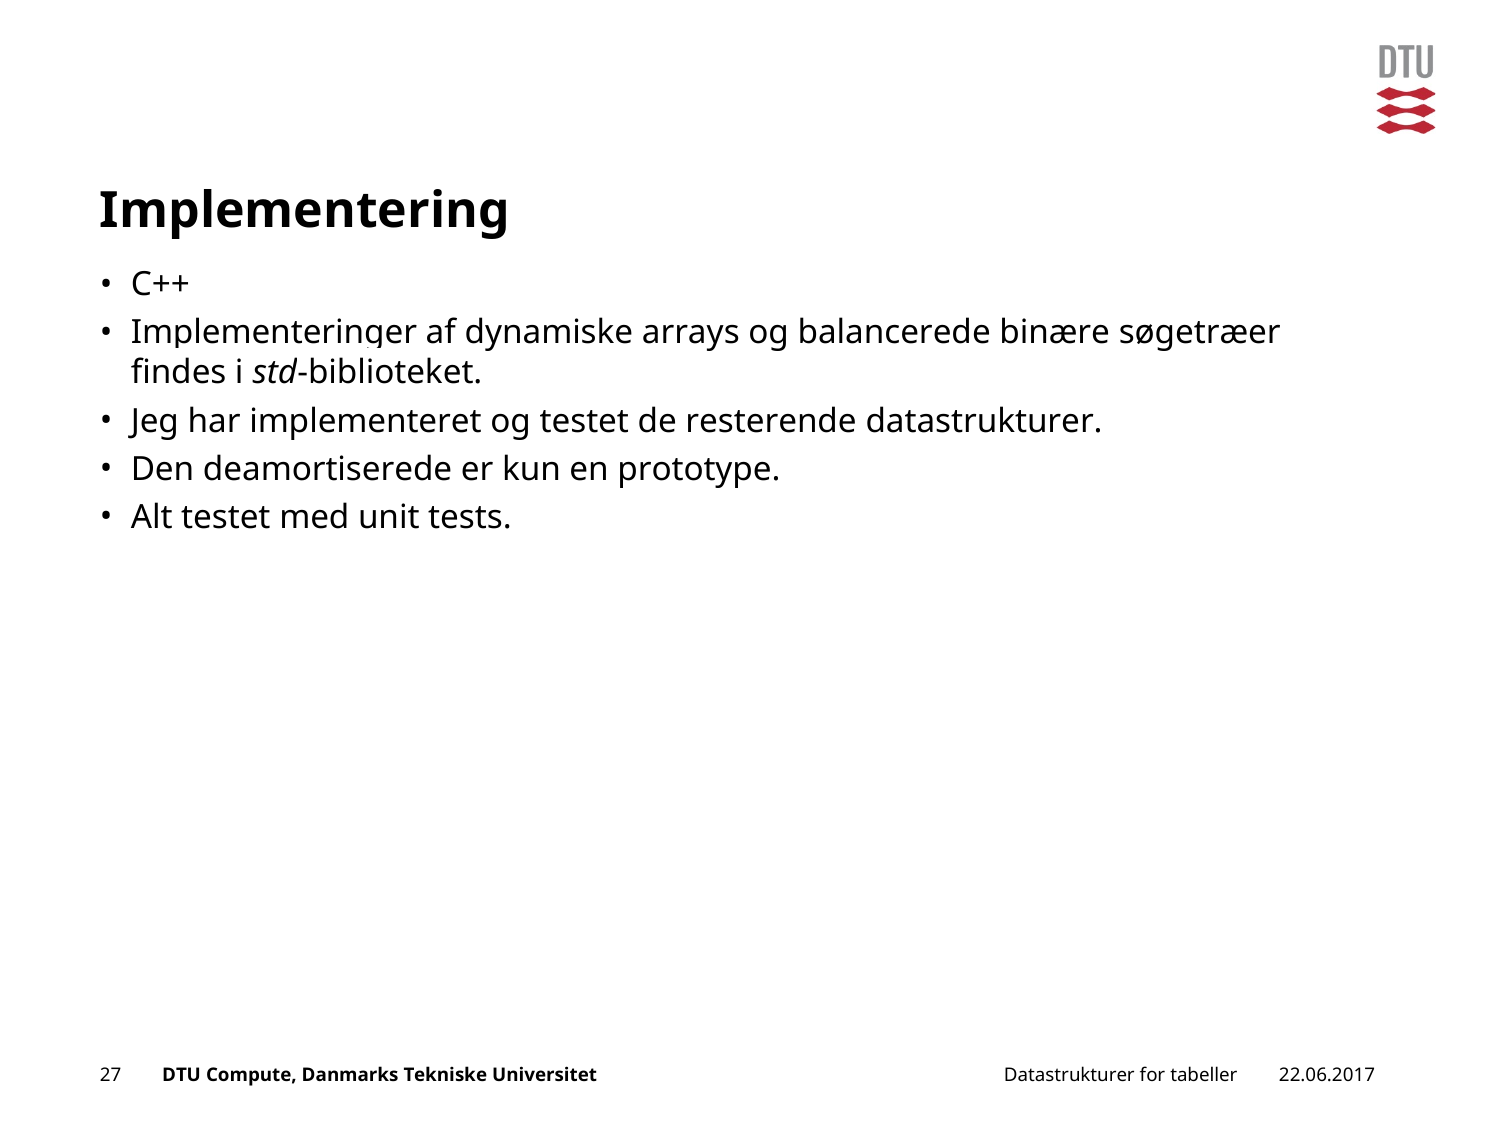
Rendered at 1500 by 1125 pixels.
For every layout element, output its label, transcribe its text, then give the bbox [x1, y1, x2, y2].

picture [1356, 45, 1436, 134]
title Implementering [99, 49, 1375, 238]
list C++ Implementeringer af dynamiske arrays og balancerede binære søgetræer findes i std-biblioteket. Jeg har implementeret og testet de resterende datastrukturer. Den deamortiserede er kun en prototype. Alt testet med unit tests. [99, 262, 1375, 1012]
